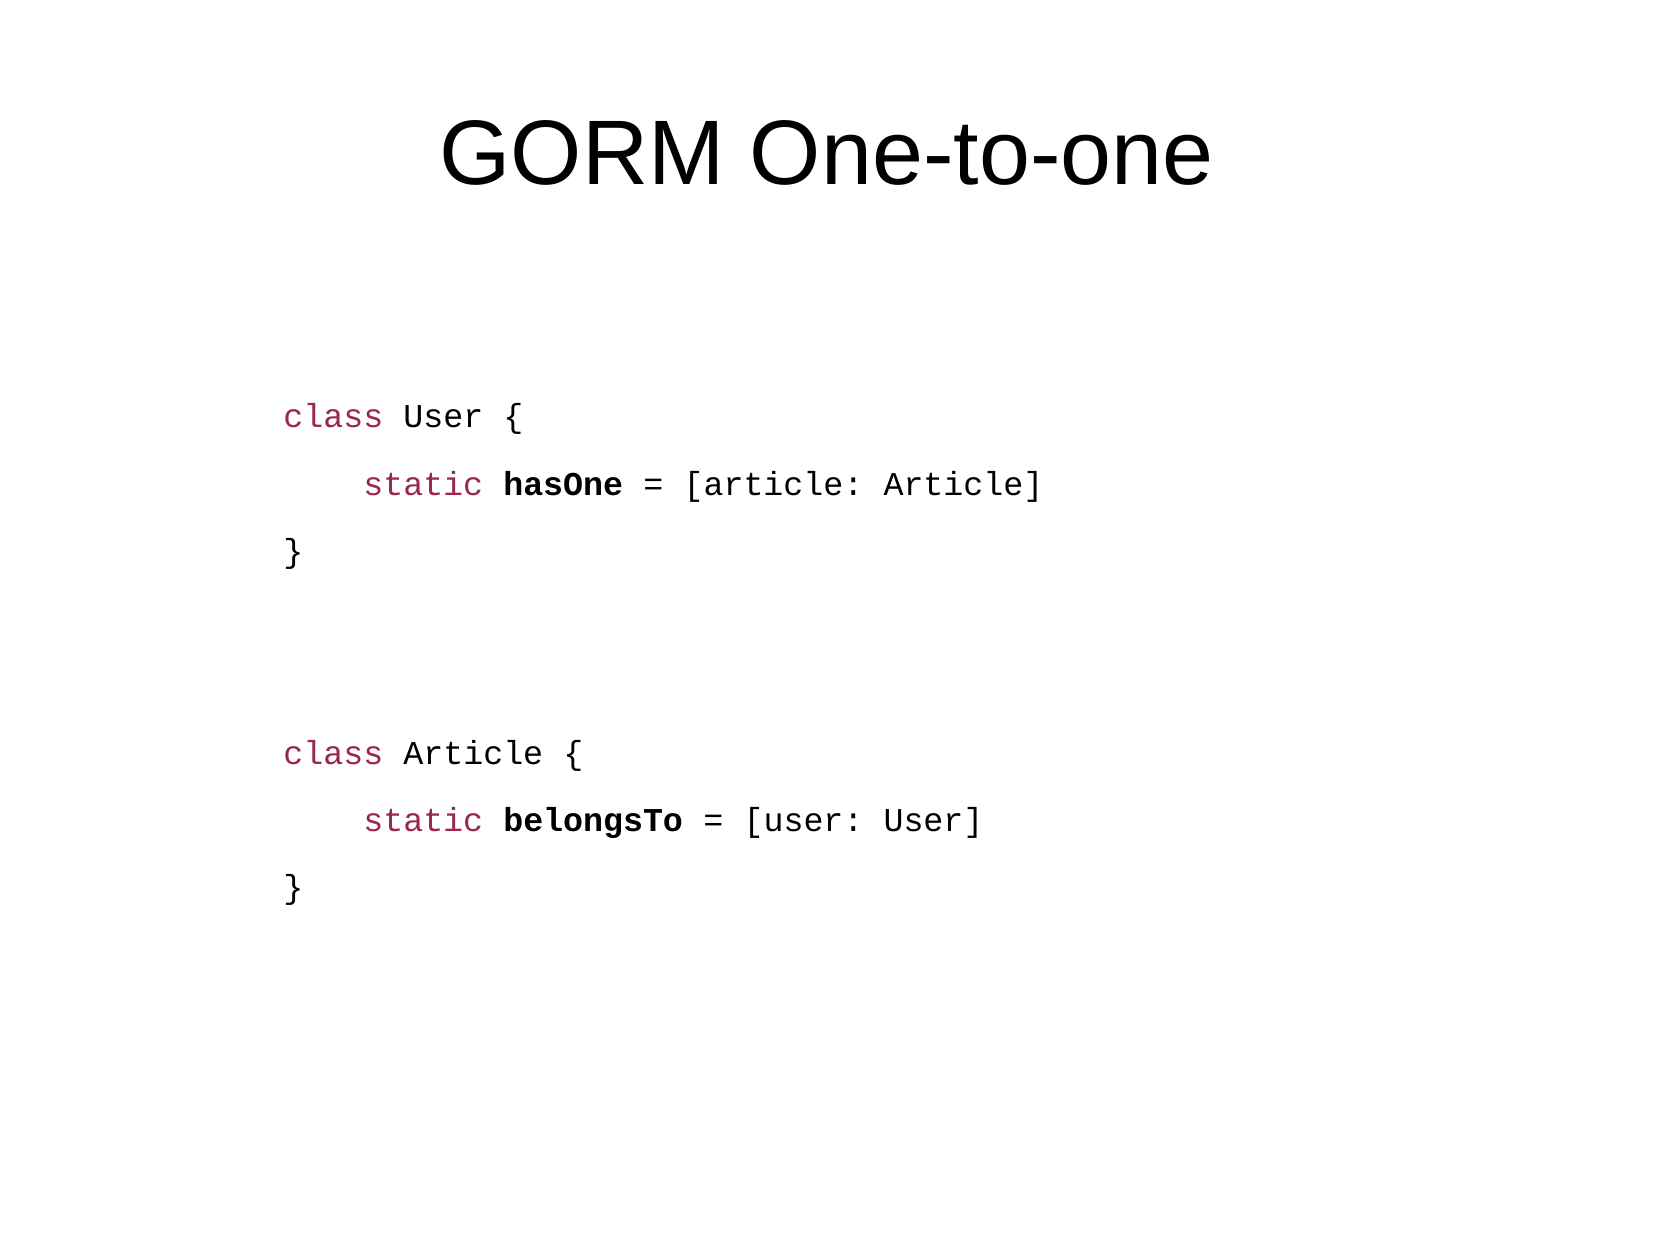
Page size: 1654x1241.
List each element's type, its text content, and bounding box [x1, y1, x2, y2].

list class User { static hasOne = [article: Article] } class Article { static belongsTo = [user: User] } [283, 400, 1654, 1120]
title GORM One-to-one [82, 49, 1571, 257]
